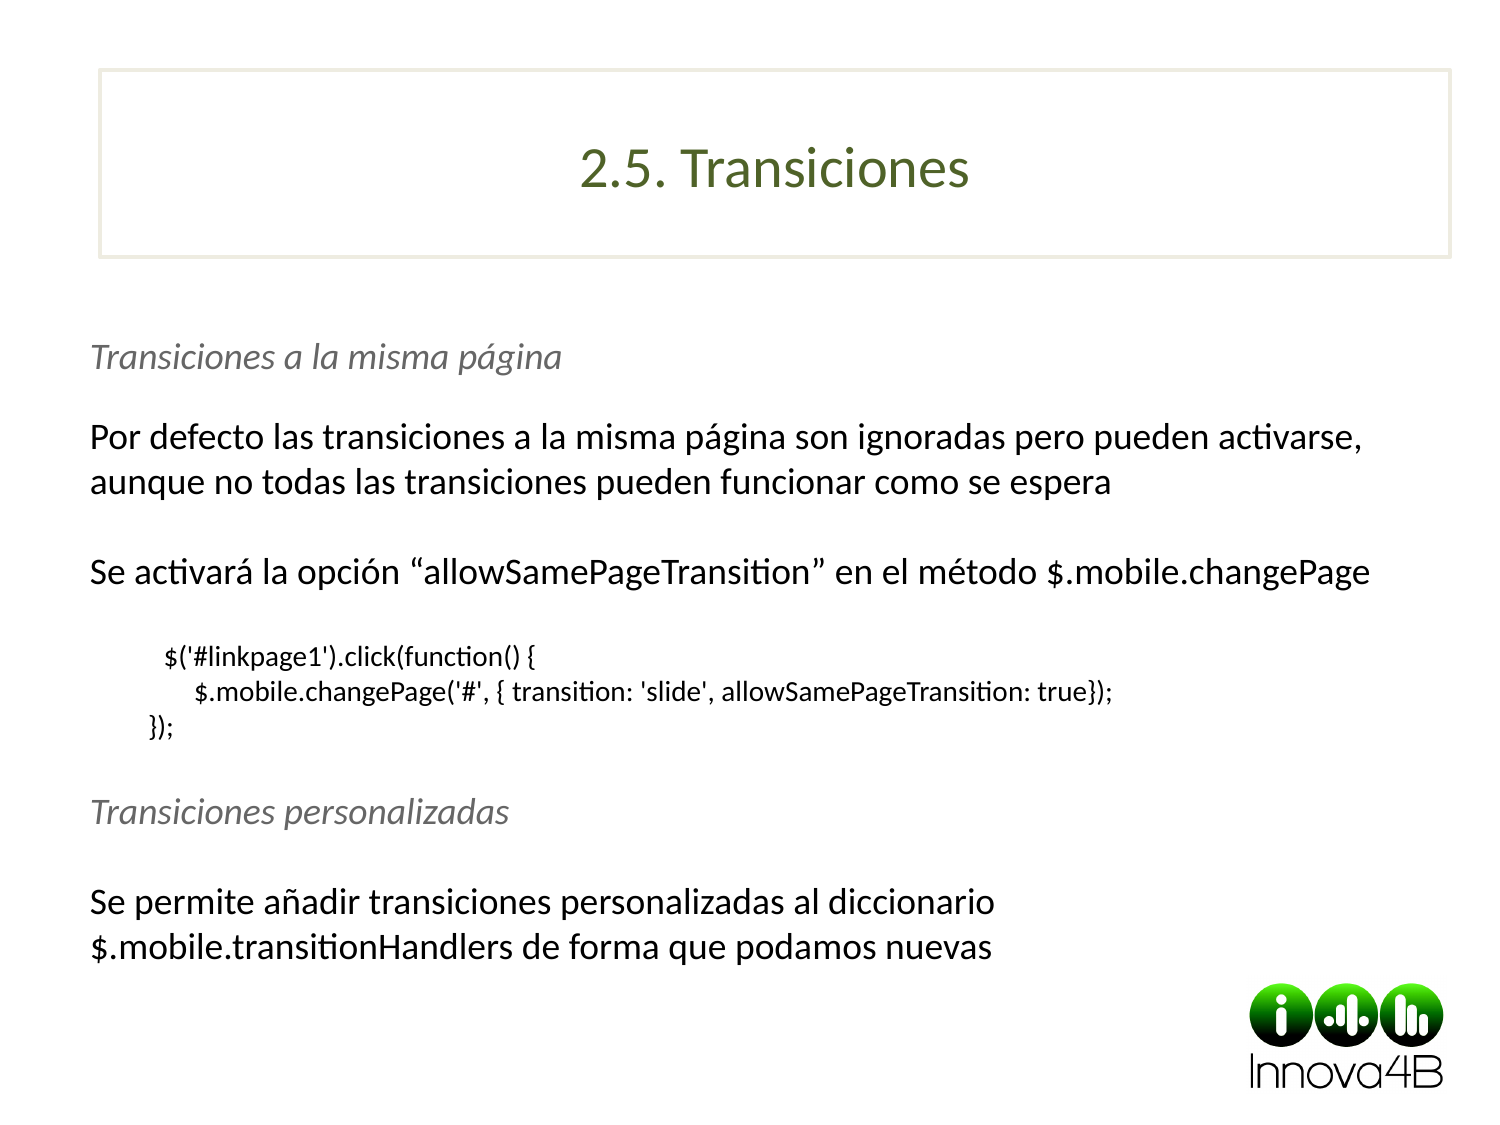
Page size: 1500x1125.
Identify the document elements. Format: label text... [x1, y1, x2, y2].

text_box Transiciones a la misma página Por defecto las transiciones a la misma página son ignoradas pero pueden activarse, aunque no todas las transiciones pueden funcionar como se espera Se activará la opción “allowSamePageTransition” en el método $.mobile.changePage $('#linkpage1').click(function() { $.mobile.changePage('#', { transition: 'slide', allowSamePageTransition: true}); }); Transiciones personalizadas Se permite añadir transiciones personalizadas al diccionario $.mobile.transitionHandlers de forma que podamos nuevas [74, 324, 1425, 1005]
picture [1246, 975, 1447, 1094]
text_box 2.5. Transiciones [99, 70, 1450, 258]
